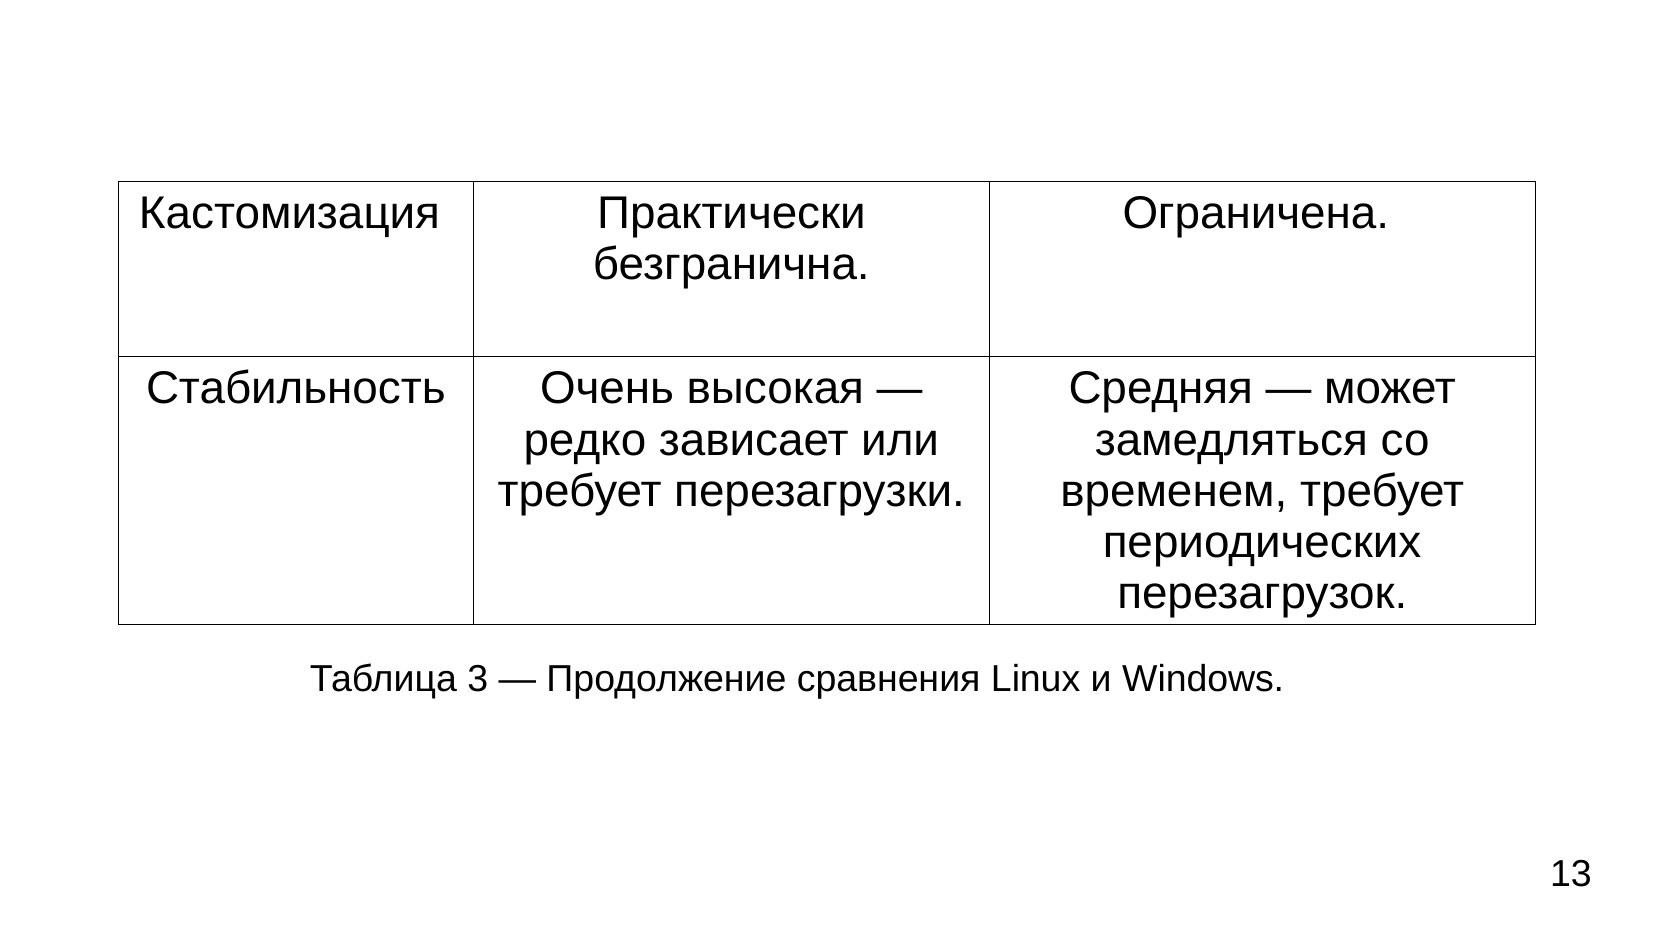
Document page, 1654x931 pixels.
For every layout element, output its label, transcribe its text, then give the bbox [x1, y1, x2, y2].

table_header Практически безгранична. [474, 182, 989, 356]
table_header Ограничена. [990, 182, 1535, 356]
table_cell Стабильность [119, 357, 473, 624]
table_header Кастомизация [119, 182, 473, 356]
table_cell Средняя — может замедляться со временем, требует периодических перезагрузок. [990, 357, 1535, 624]
text_box Таблица 3 — Продолжение сравнения Linux и Windows. [295, 649, 1359, 749]
text_box <number> [1535, 845, 1654, 916]
table_cell Очень высокая — редко зависает или требует перезагрузки. [474, 357, 989, 624]
